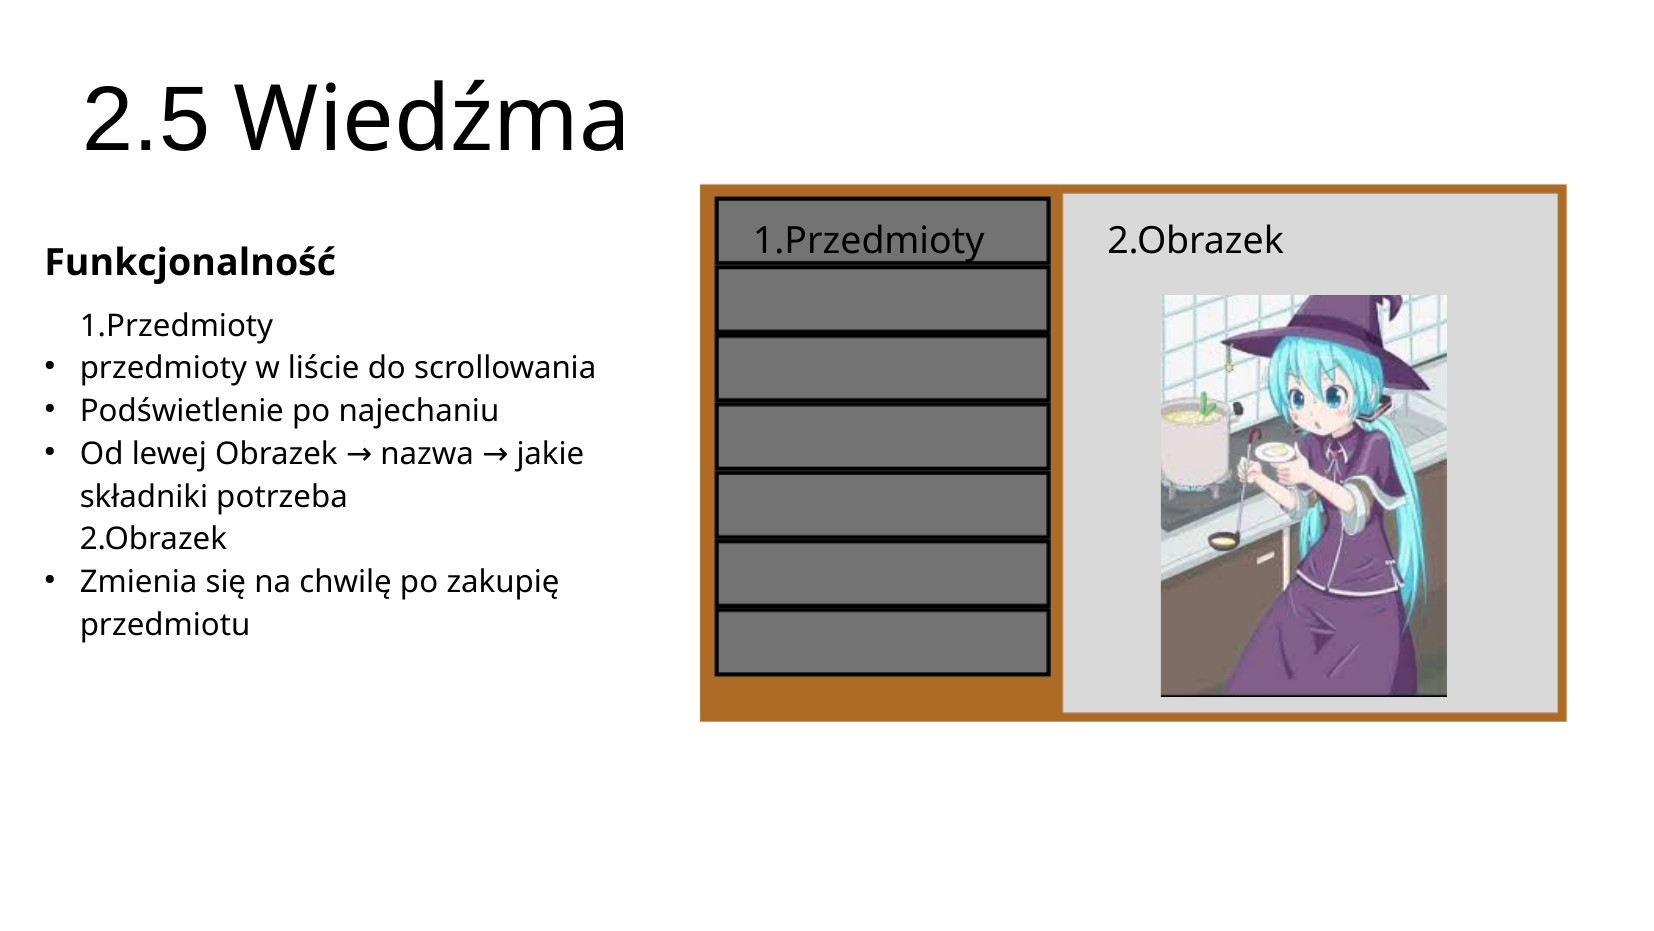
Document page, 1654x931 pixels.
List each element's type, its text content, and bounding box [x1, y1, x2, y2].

text_box 1.Przedmioty przedmioty w liście do scrollowania Podświetlenie po najechaniu Od lewej Obrazek → nazwa → jakie składniki potrzeba 2.Obrazek Zmienia się na chwilę po zakupię przedmiotu [29, 295, 709, 614]
text_box 2.Obrazek [1092, 206, 1315, 267]
picture [679, 147, 1600, 770]
text_box 1.Przedmioty [738, 206, 1016, 267]
text_box Funkcjonalność [29, 228, 473, 296]
title 2.5 Wiedźma [82, 37, 1571, 193]
